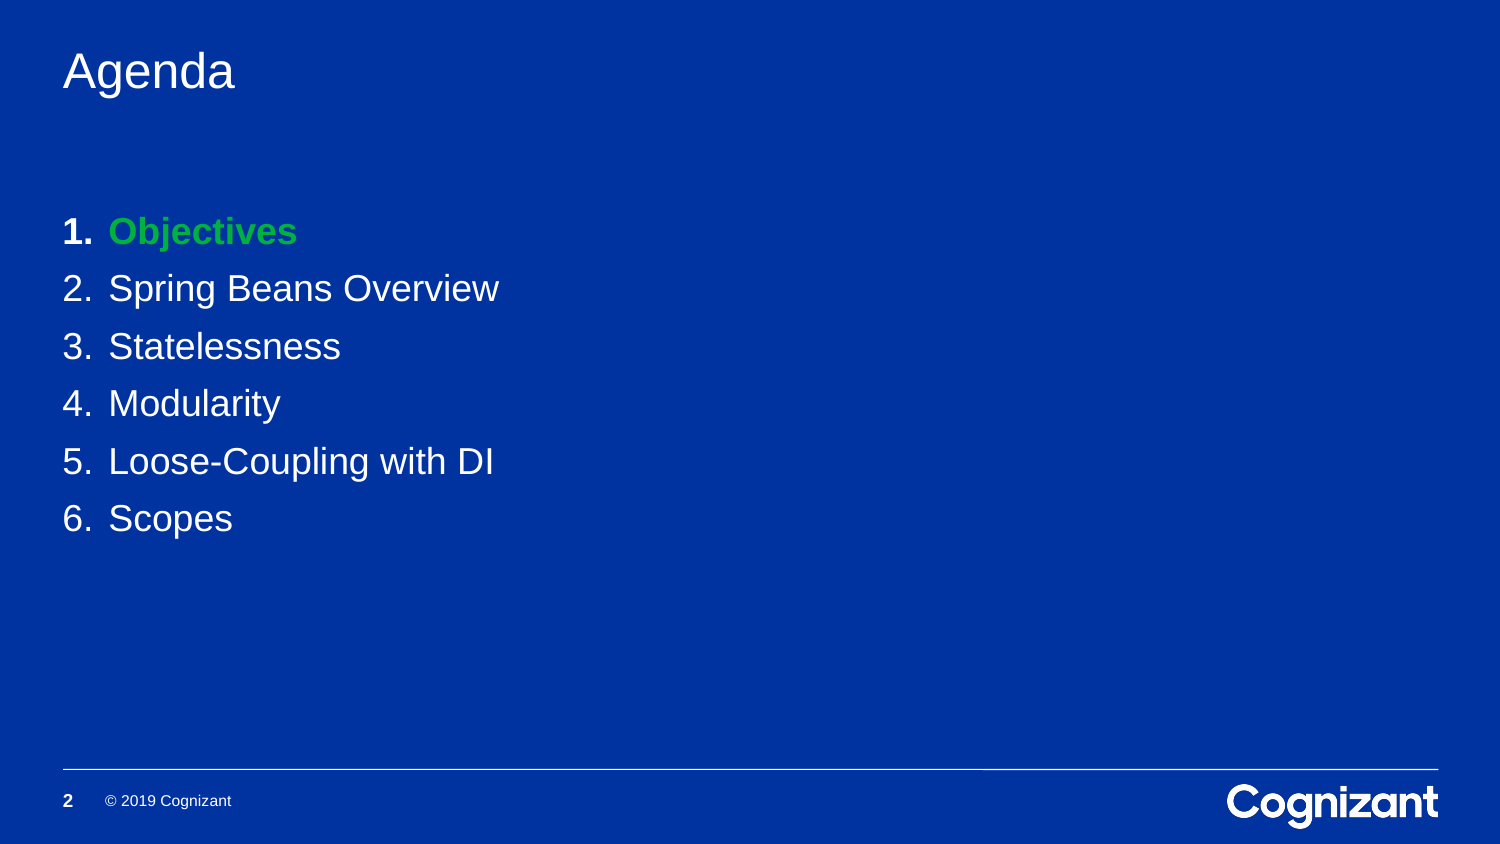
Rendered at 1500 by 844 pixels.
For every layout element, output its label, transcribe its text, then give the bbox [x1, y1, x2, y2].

text_box Agenda [62, 44, 1439, 175]
text_box Objectives Spring Beans Overview Statelessness Modularity Loose-Coupling with DI Scopes [61, 206, 1438, 751]
text_box <number> [63, 787, 101, 813]
picture [1227, 784, 1438, 829]
text_box © 2019 Cognizant [104, 787, 855, 813]
text_box Agenda [73, 58, 85, 74]
